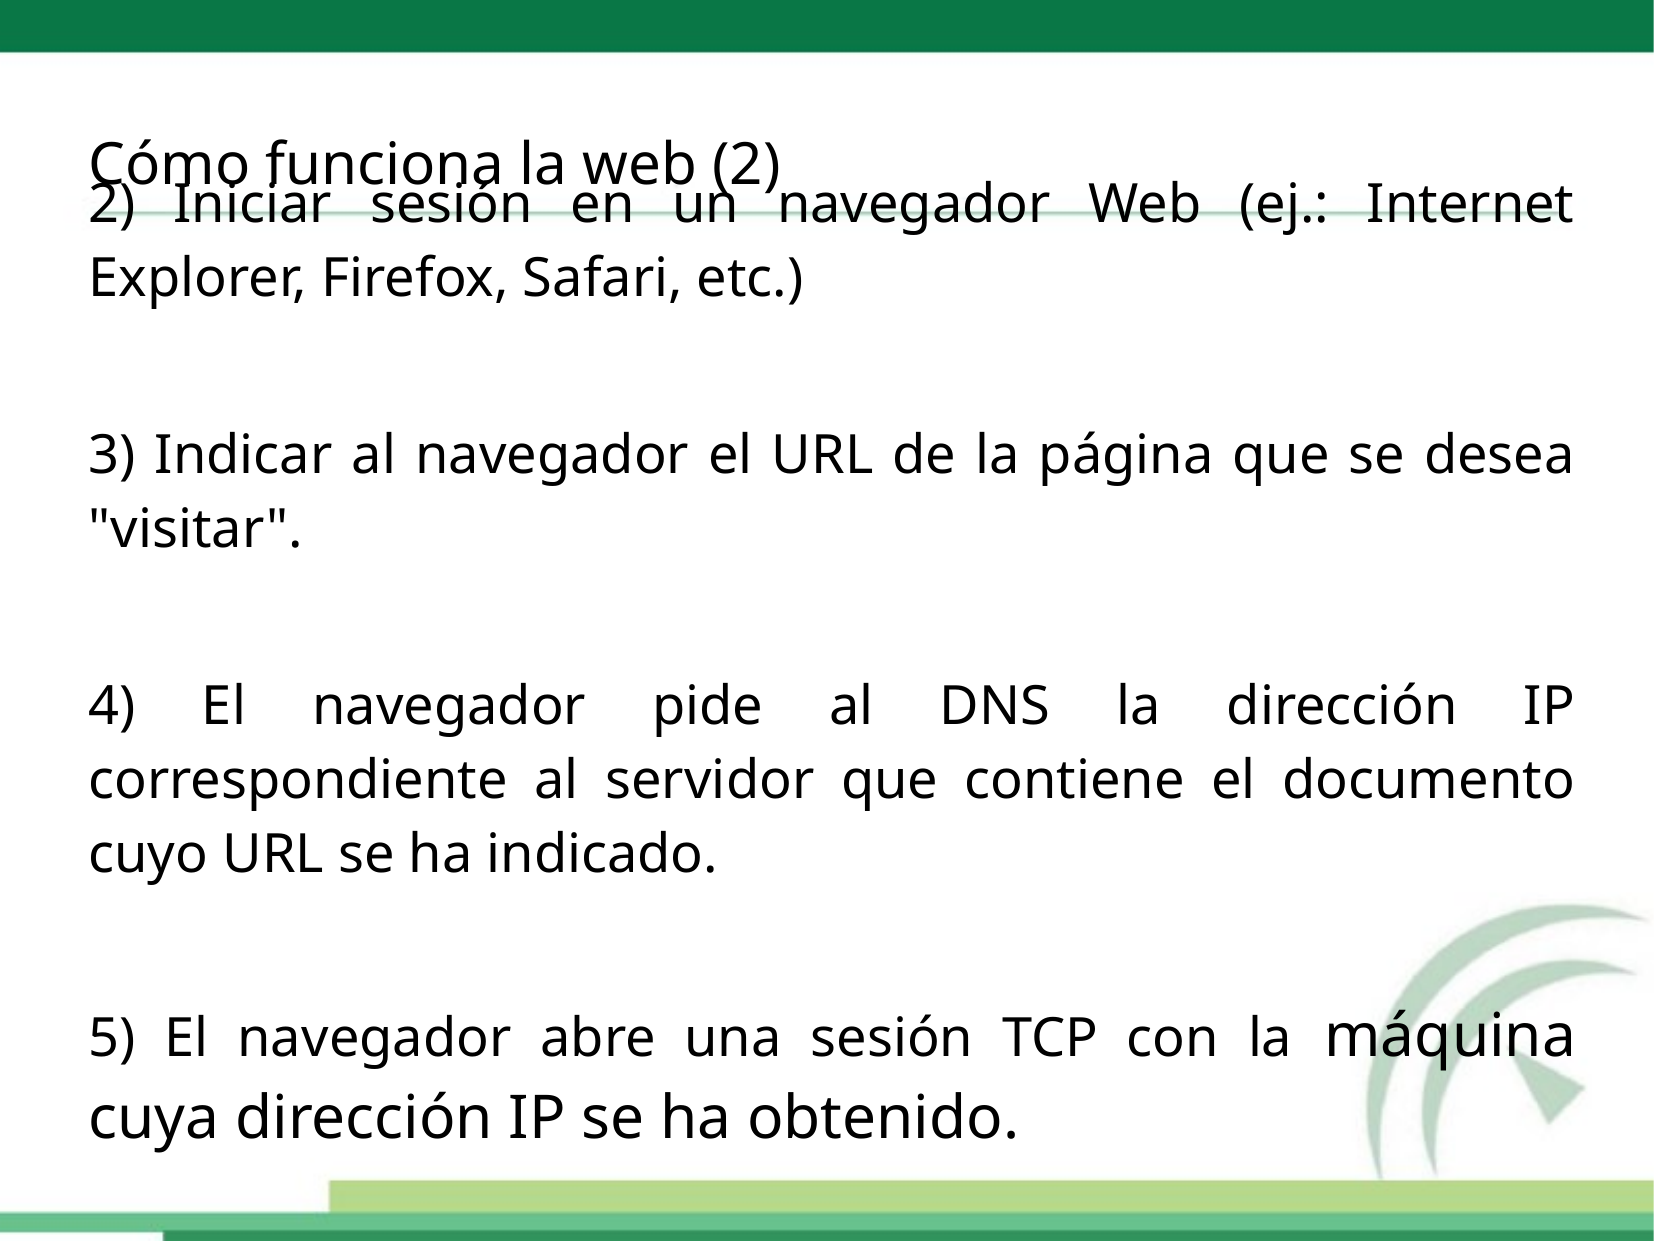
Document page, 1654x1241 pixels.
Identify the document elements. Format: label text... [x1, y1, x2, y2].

picture [0, 0, 1654, 1241]
title Cómo funciona la web (2) [88, 66, 1577, 259]
text_box 2) Iniciar sesión en un navegador Web (ej.: Internet Explorer, Firefox, Safari, etc.) 3) Indicar al navegador el URL de la página que se desea "visitar". 4) El navegador pide al DNS la dirección IP correspondiente al servidor que contiene el documento cuyo URL se ha indicado. 5) El navegador abre una sesión TCP con la máquina cuya dirección IP se ha obtenido. [88, 295, 1577, 1123]
